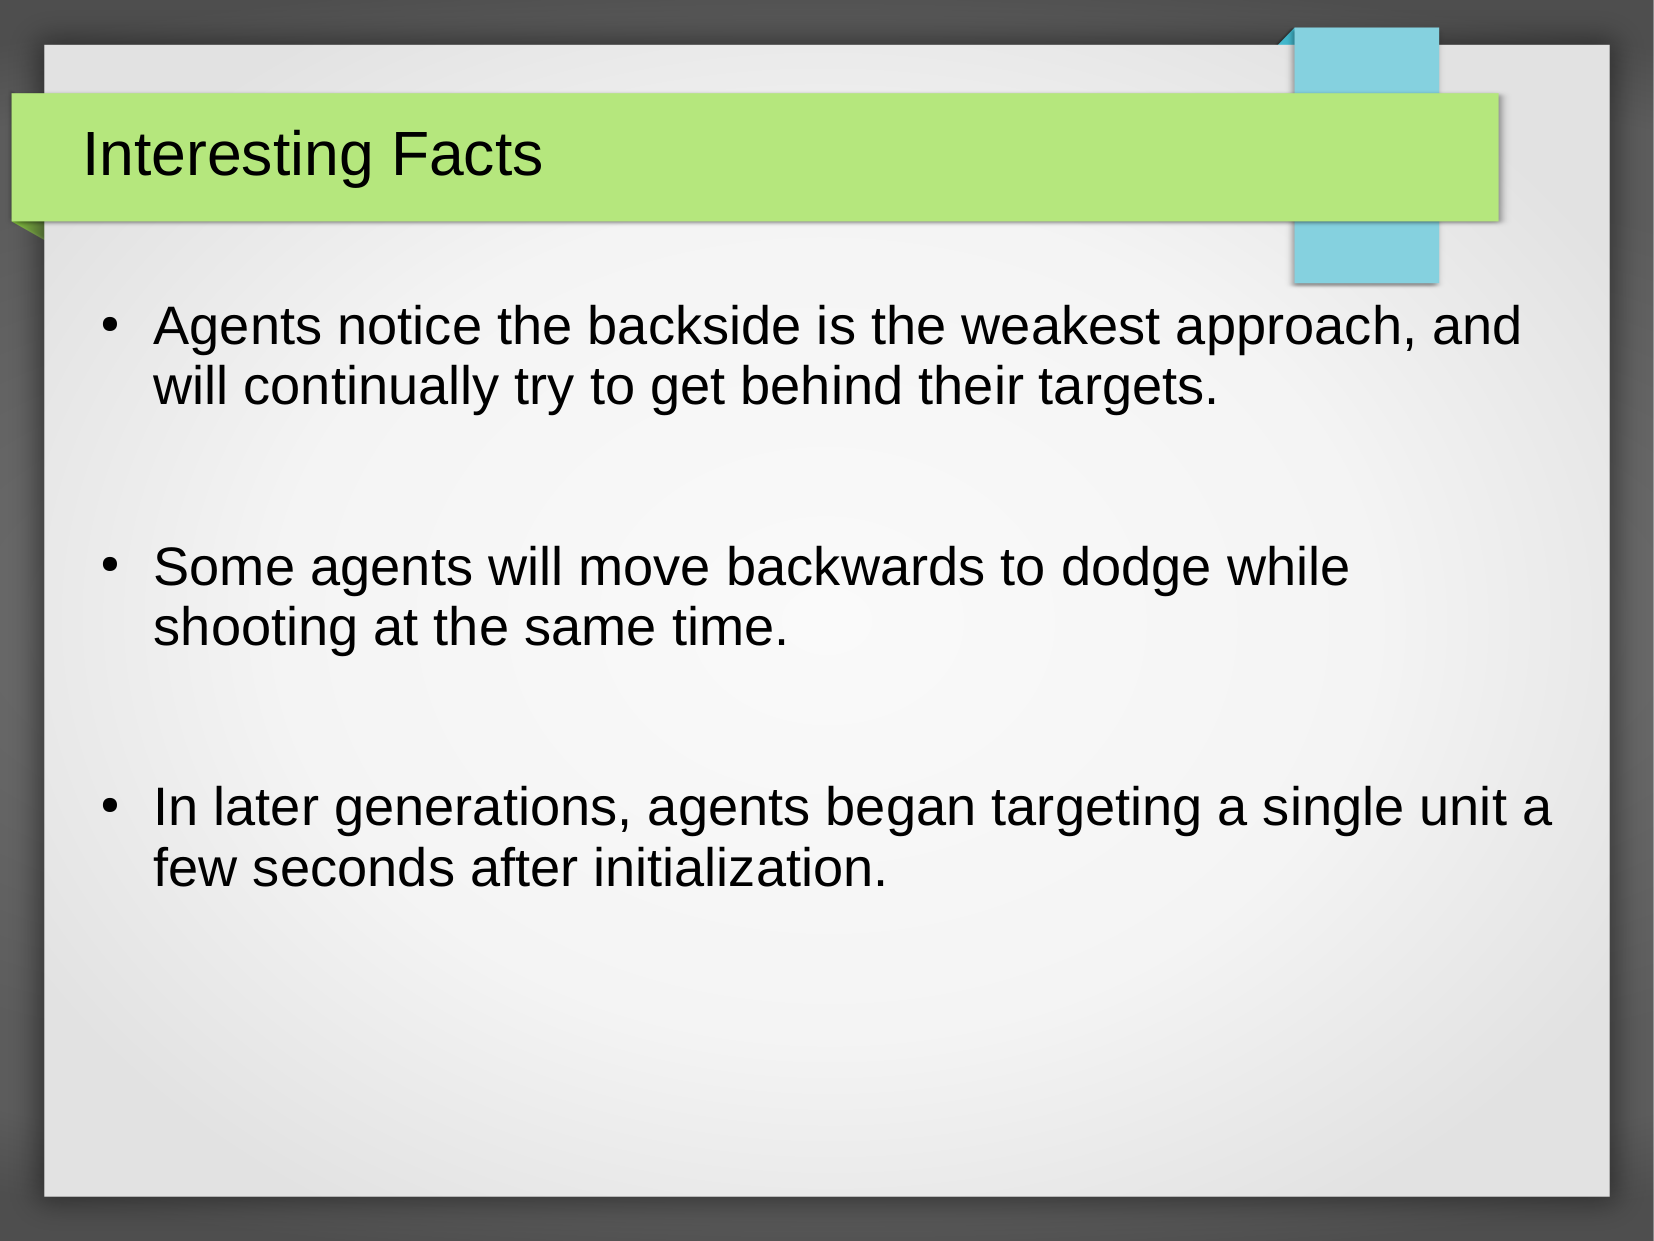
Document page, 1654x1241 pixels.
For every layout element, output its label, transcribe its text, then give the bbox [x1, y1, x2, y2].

title Interesting Facts [82, 94, 1264, 213]
list Agents notice the backside is the weakest approach, and will continually try to get behind their targets. Some agents will move backwards to dodge while shooting at the same time. In later generations, agents began targeting a single unit a few seconds after initialization. [82, 295, 1571, 1015]
picture [0, 0, 1654, 1241]
